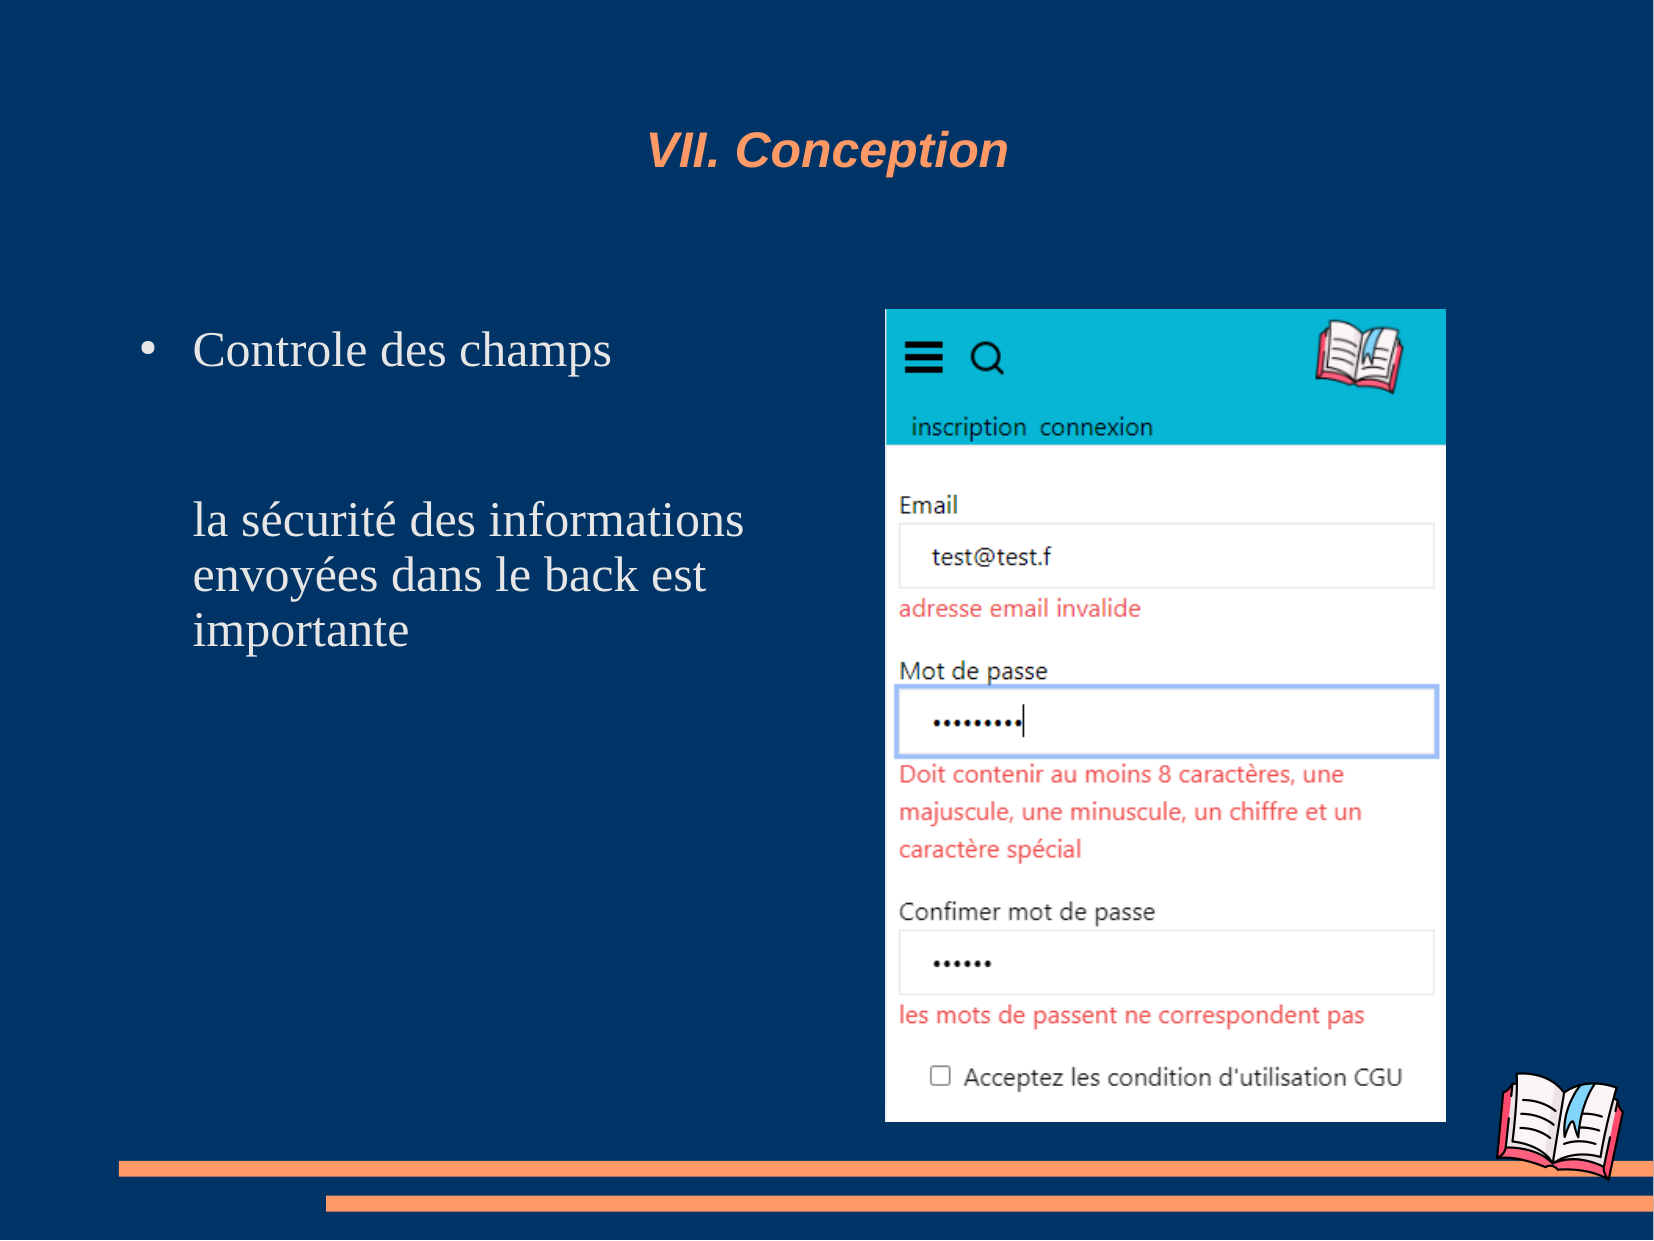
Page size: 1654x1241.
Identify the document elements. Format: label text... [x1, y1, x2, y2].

picture [1496, 1062, 1624, 1191]
list Controle des champs la sécurité des informations envoyées dans le back est importante [121, 322, 768, 709]
title VII. Conception [121, 46, 1534, 254]
picture [885, 309, 1446, 1123]
